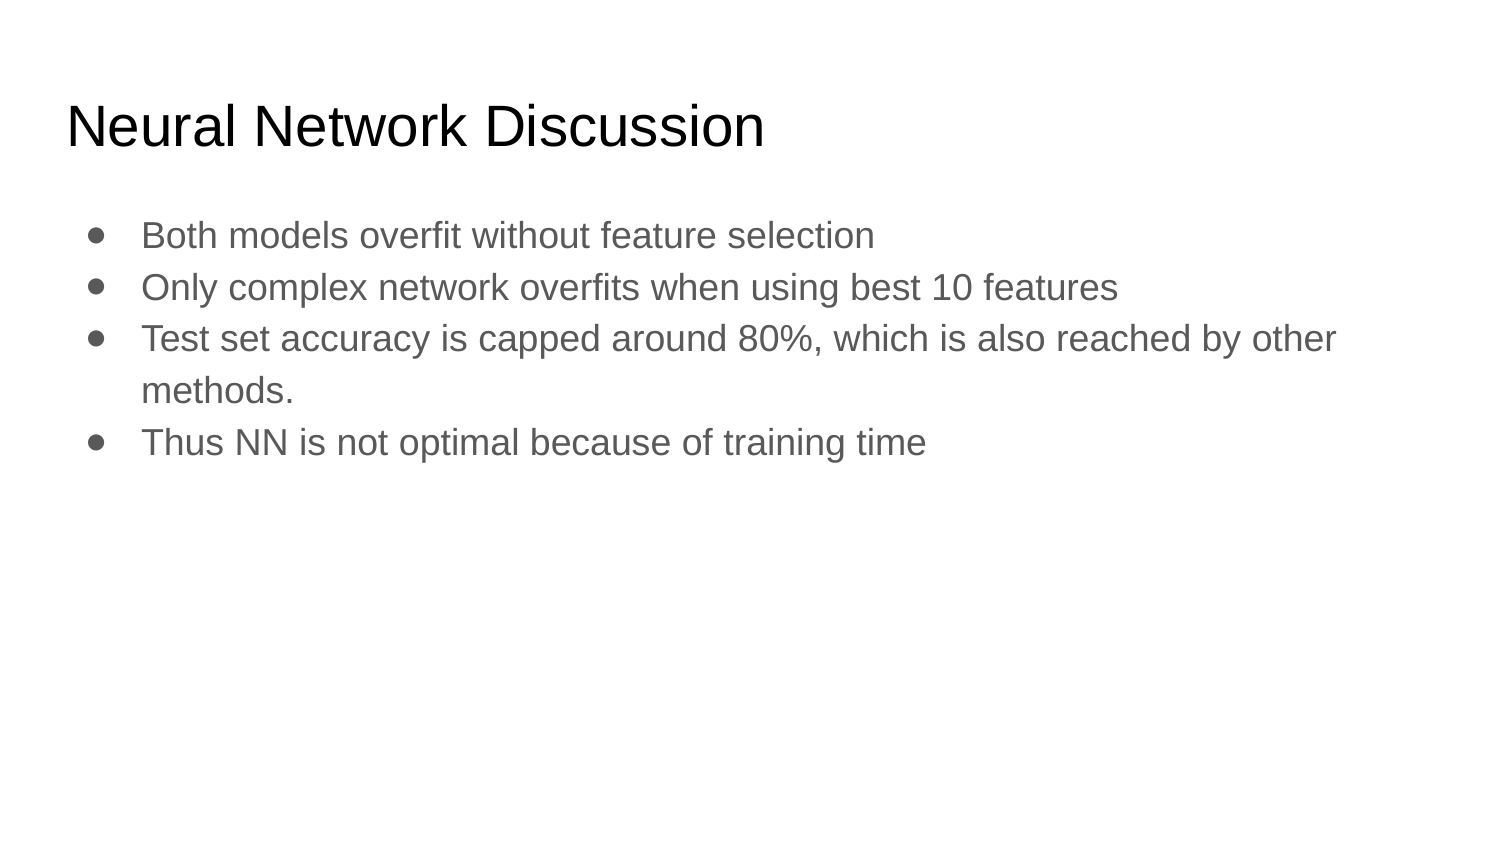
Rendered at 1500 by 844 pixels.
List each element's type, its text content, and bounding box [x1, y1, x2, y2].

list Both models overfit without feature selection Only complex network overfits when using best 10 features Test set accuracy is capped around 80%, which is also reached by other methods. Thus NN is not optimal because of training time [51, 189, 1449, 750]
title Neural Network Discussion [51, 72, 1449, 167]
